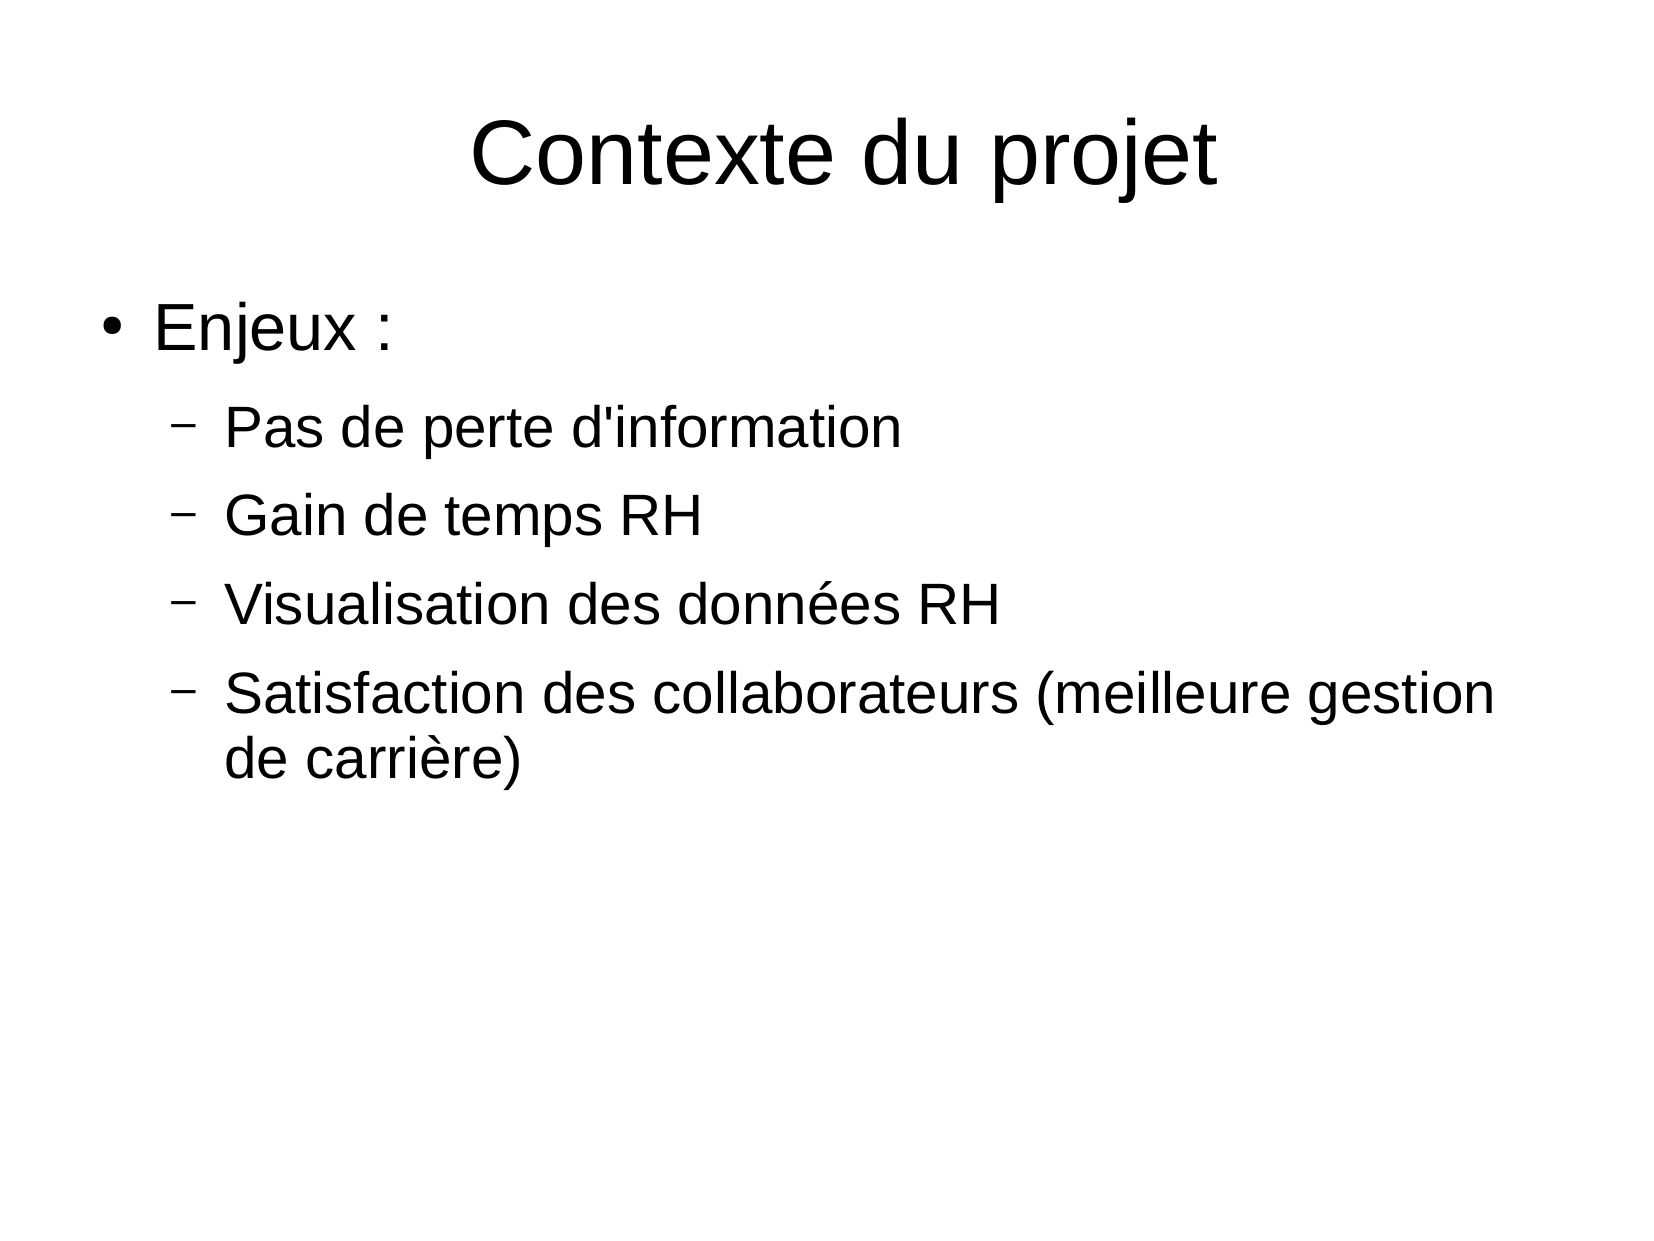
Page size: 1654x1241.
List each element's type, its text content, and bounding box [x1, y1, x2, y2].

list Enjeux : Pas de perte d'information Gain de temps RH Visualisation des données RH Satisfaction des collaborateurs (meilleure gestion de carrière) [82, 290, 1571, 1010]
title Contexte du projet [82, 49, 1571, 257]
